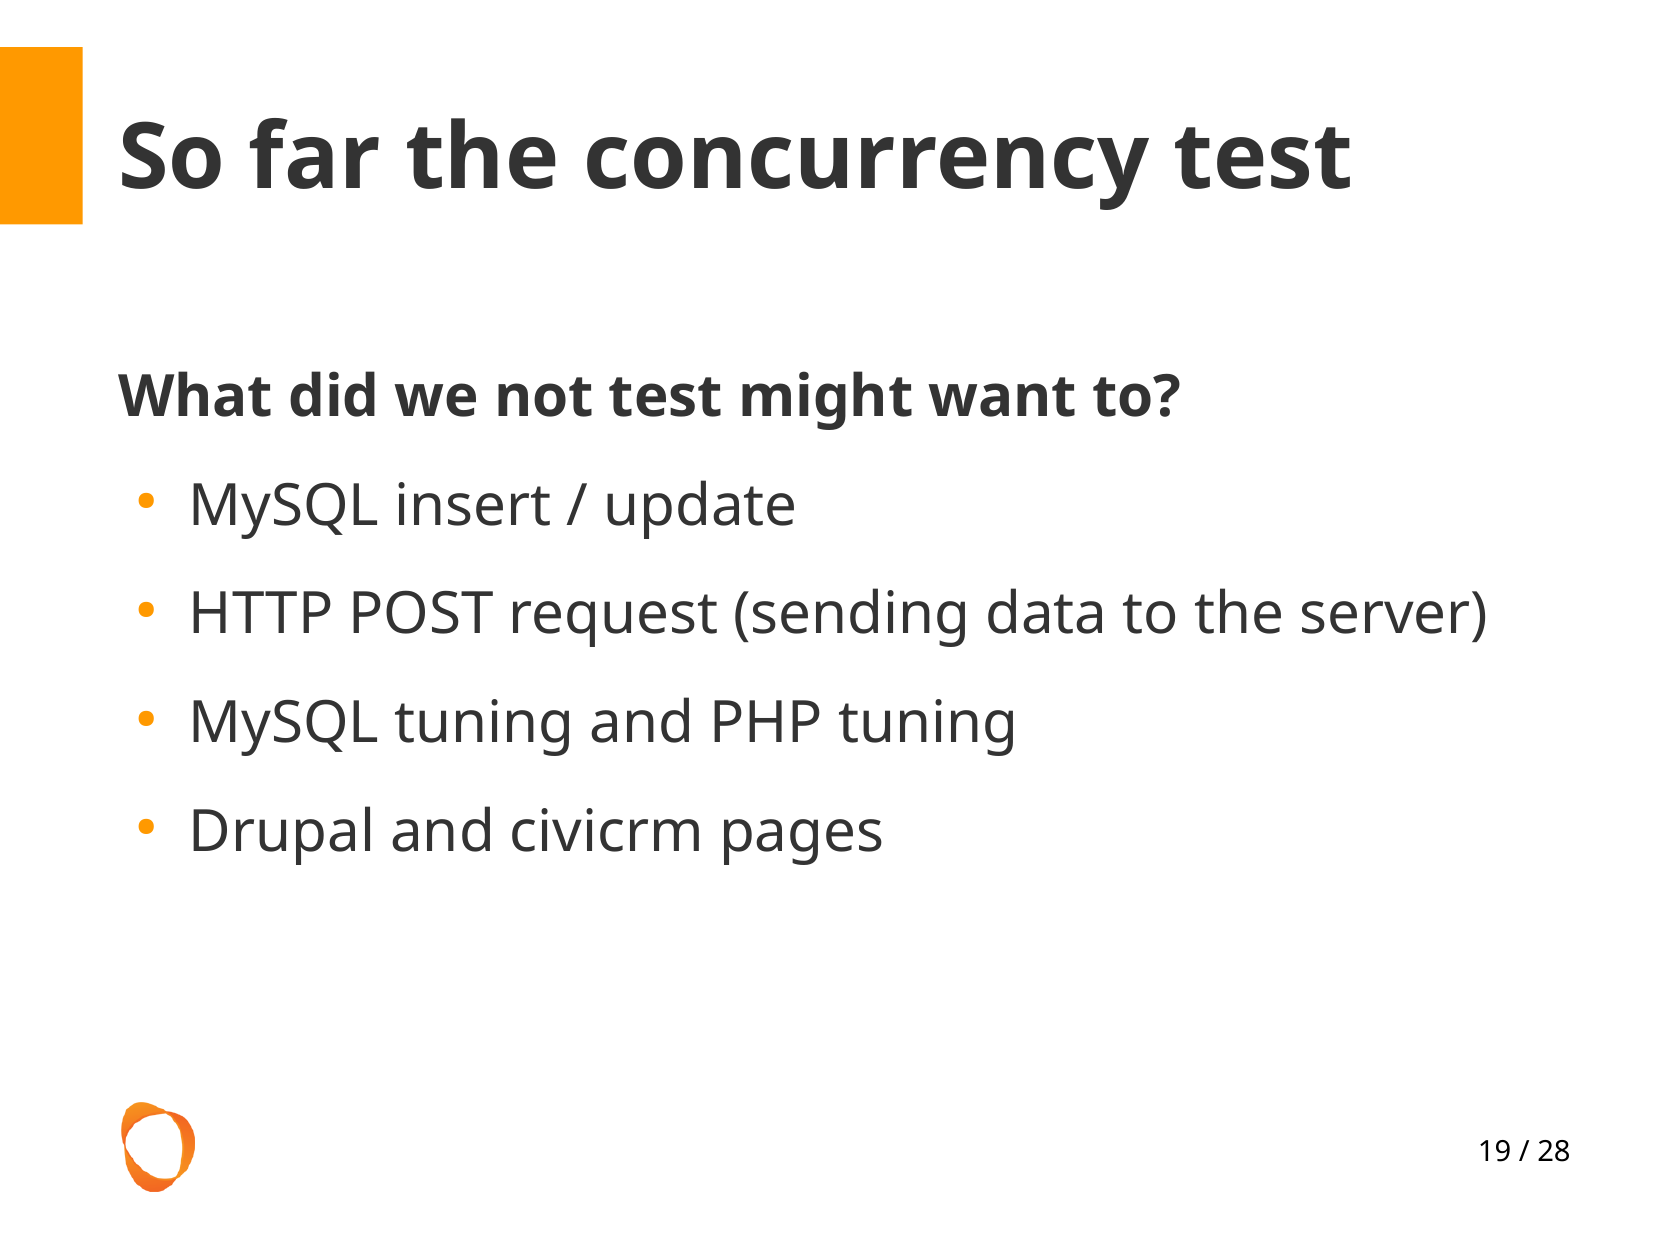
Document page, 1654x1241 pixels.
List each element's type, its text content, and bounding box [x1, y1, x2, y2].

picture [118, 1101, 196, 1193]
title So far the concurrency test [118, 49, 1571, 257]
list What did we not test might want to? MySQL insert / update HTTP POST request (sending data to the server) MySQL tuning and PHP tuning Drupal and civicrm pages [118, 354, 1536, 1074]
